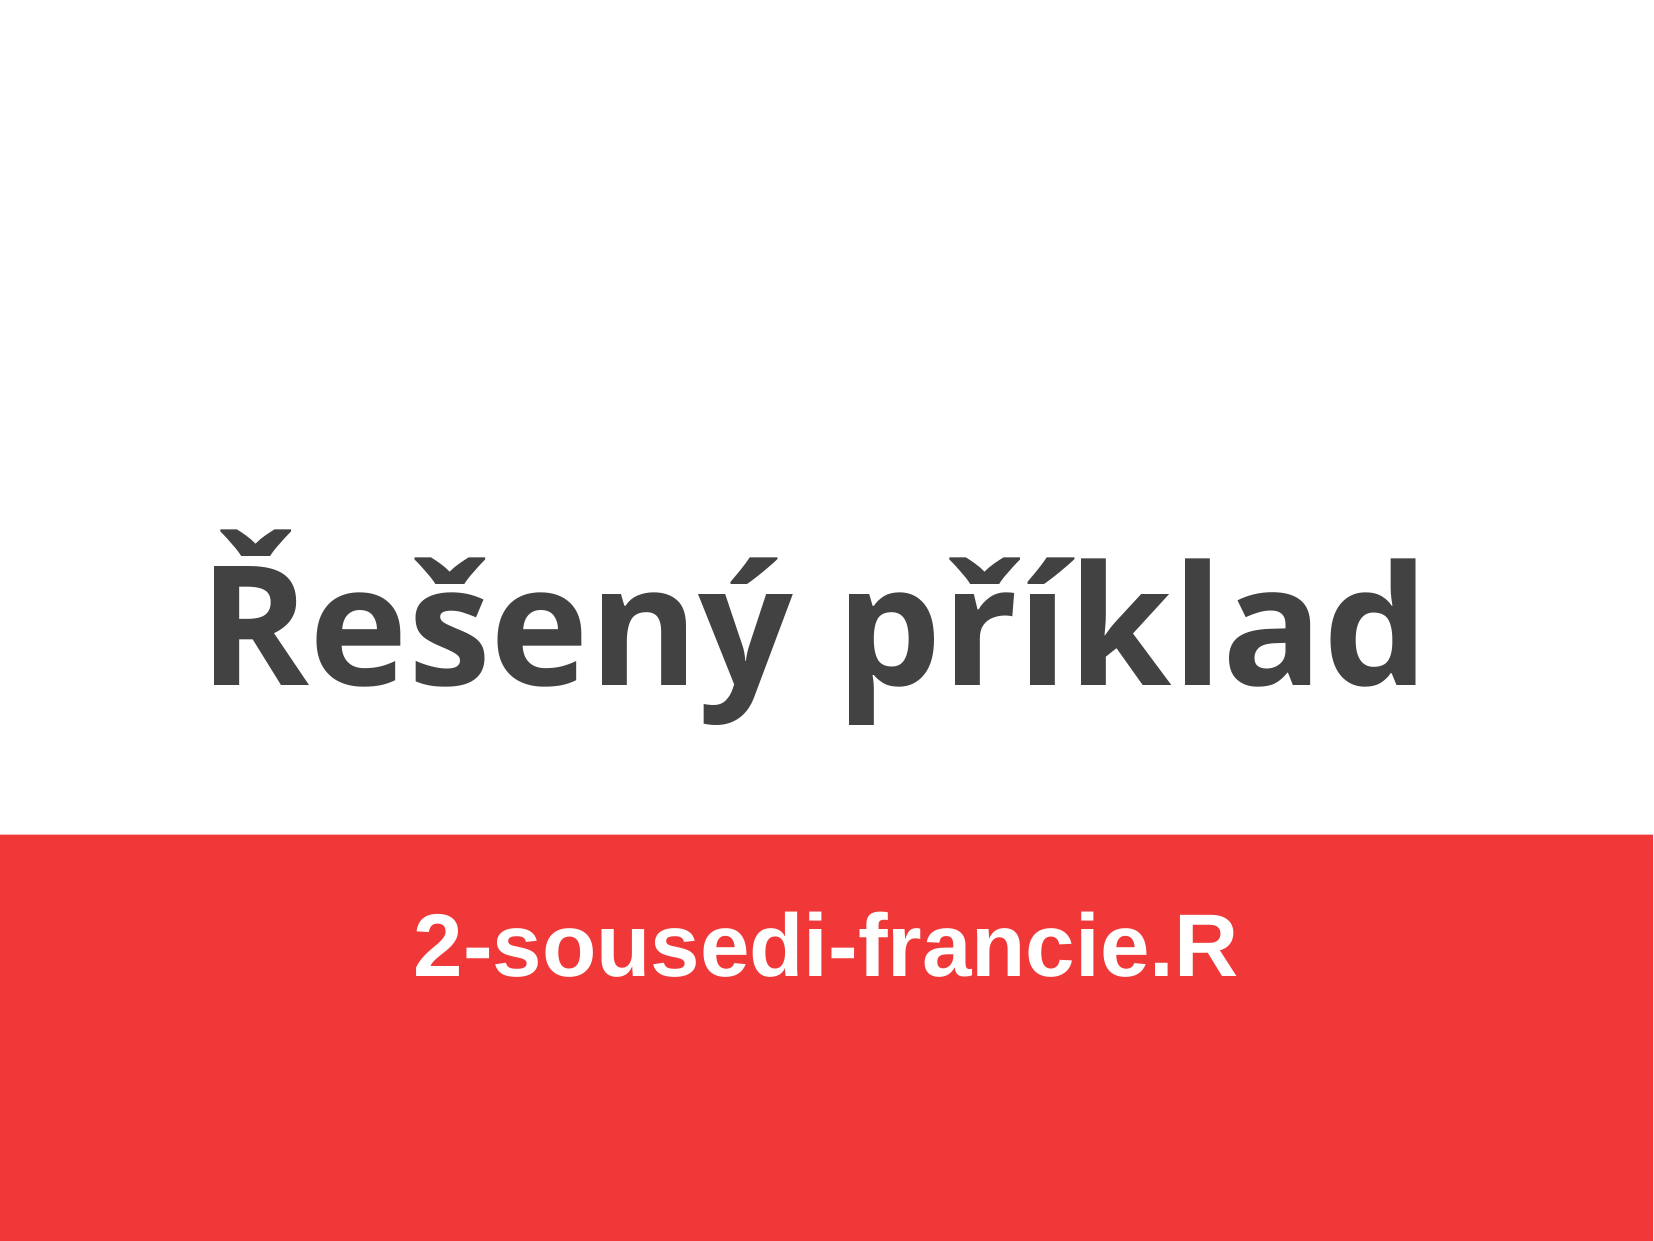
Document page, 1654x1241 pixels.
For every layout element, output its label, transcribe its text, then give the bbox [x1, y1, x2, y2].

subtitle 2-sousedi-francie.R [82, 881, 1571, 1010]
title Řešený příklad [70, 430, 1559, 812]
